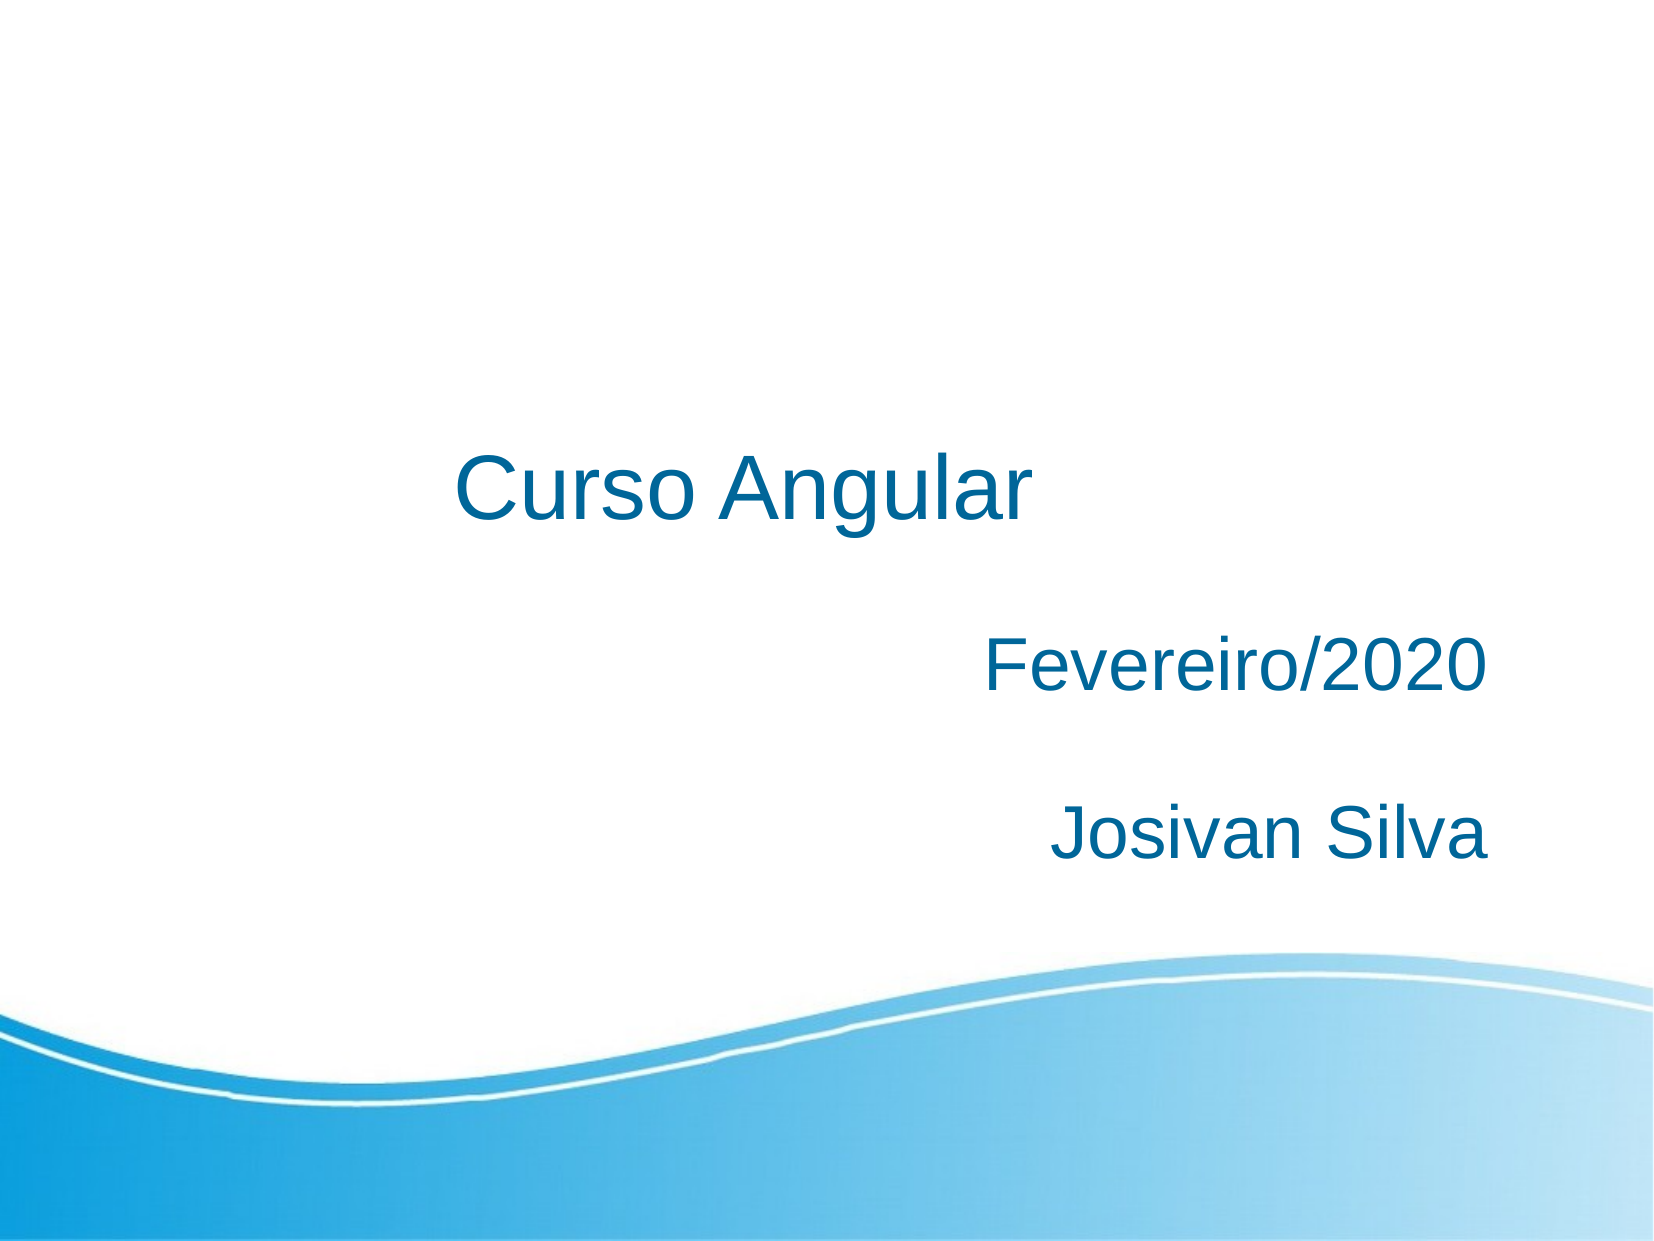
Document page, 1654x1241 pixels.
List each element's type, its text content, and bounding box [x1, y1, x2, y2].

title Fevereiro/2020 Josivan Silva [0, 622, 1489, 875]
picture [0, 952, 1654, 1241]
title Curso Angular [0, 384, 1489, 592]
